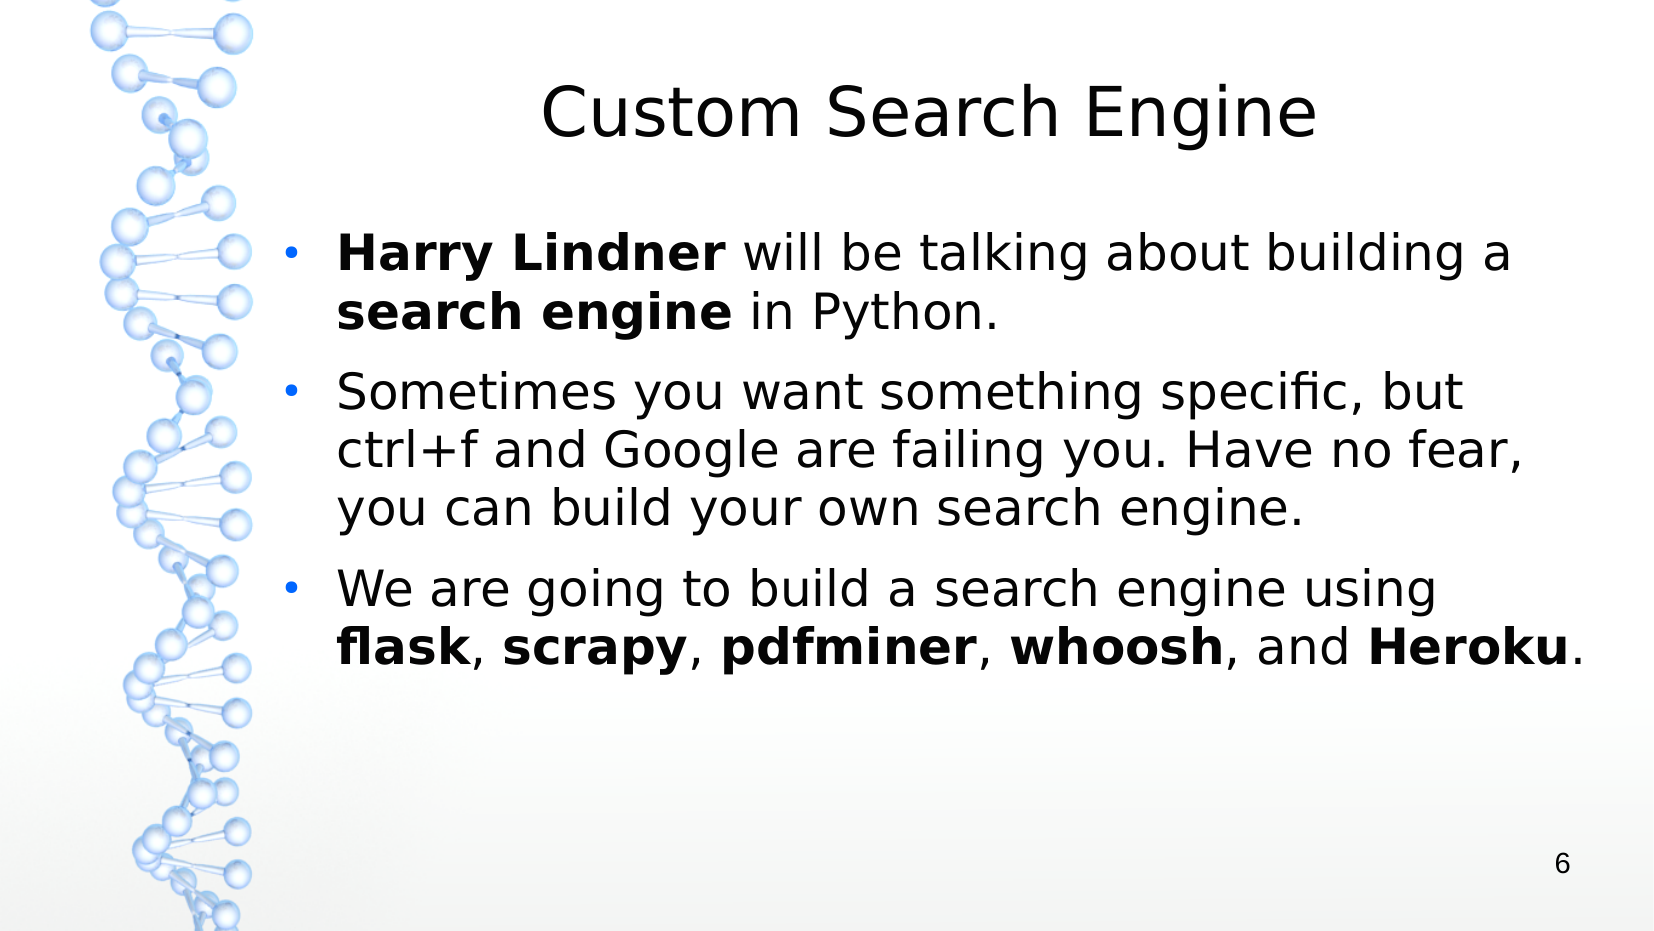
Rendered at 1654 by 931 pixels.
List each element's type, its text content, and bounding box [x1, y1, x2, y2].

list Harry Lindner will be talking about building a search engine in Python. Sometimes you want something specific, but ctrl+f and Google are failing you. Have no fear, you can build your own search engine. We are going to build a search engine using flask, scrapy, pdfminer, whoosh, and Heroku. [265, 224, 1595, 764]
picture [0, 0, 1654, 931]
title Custom Search Engine [265, 35, 1595, 189]
